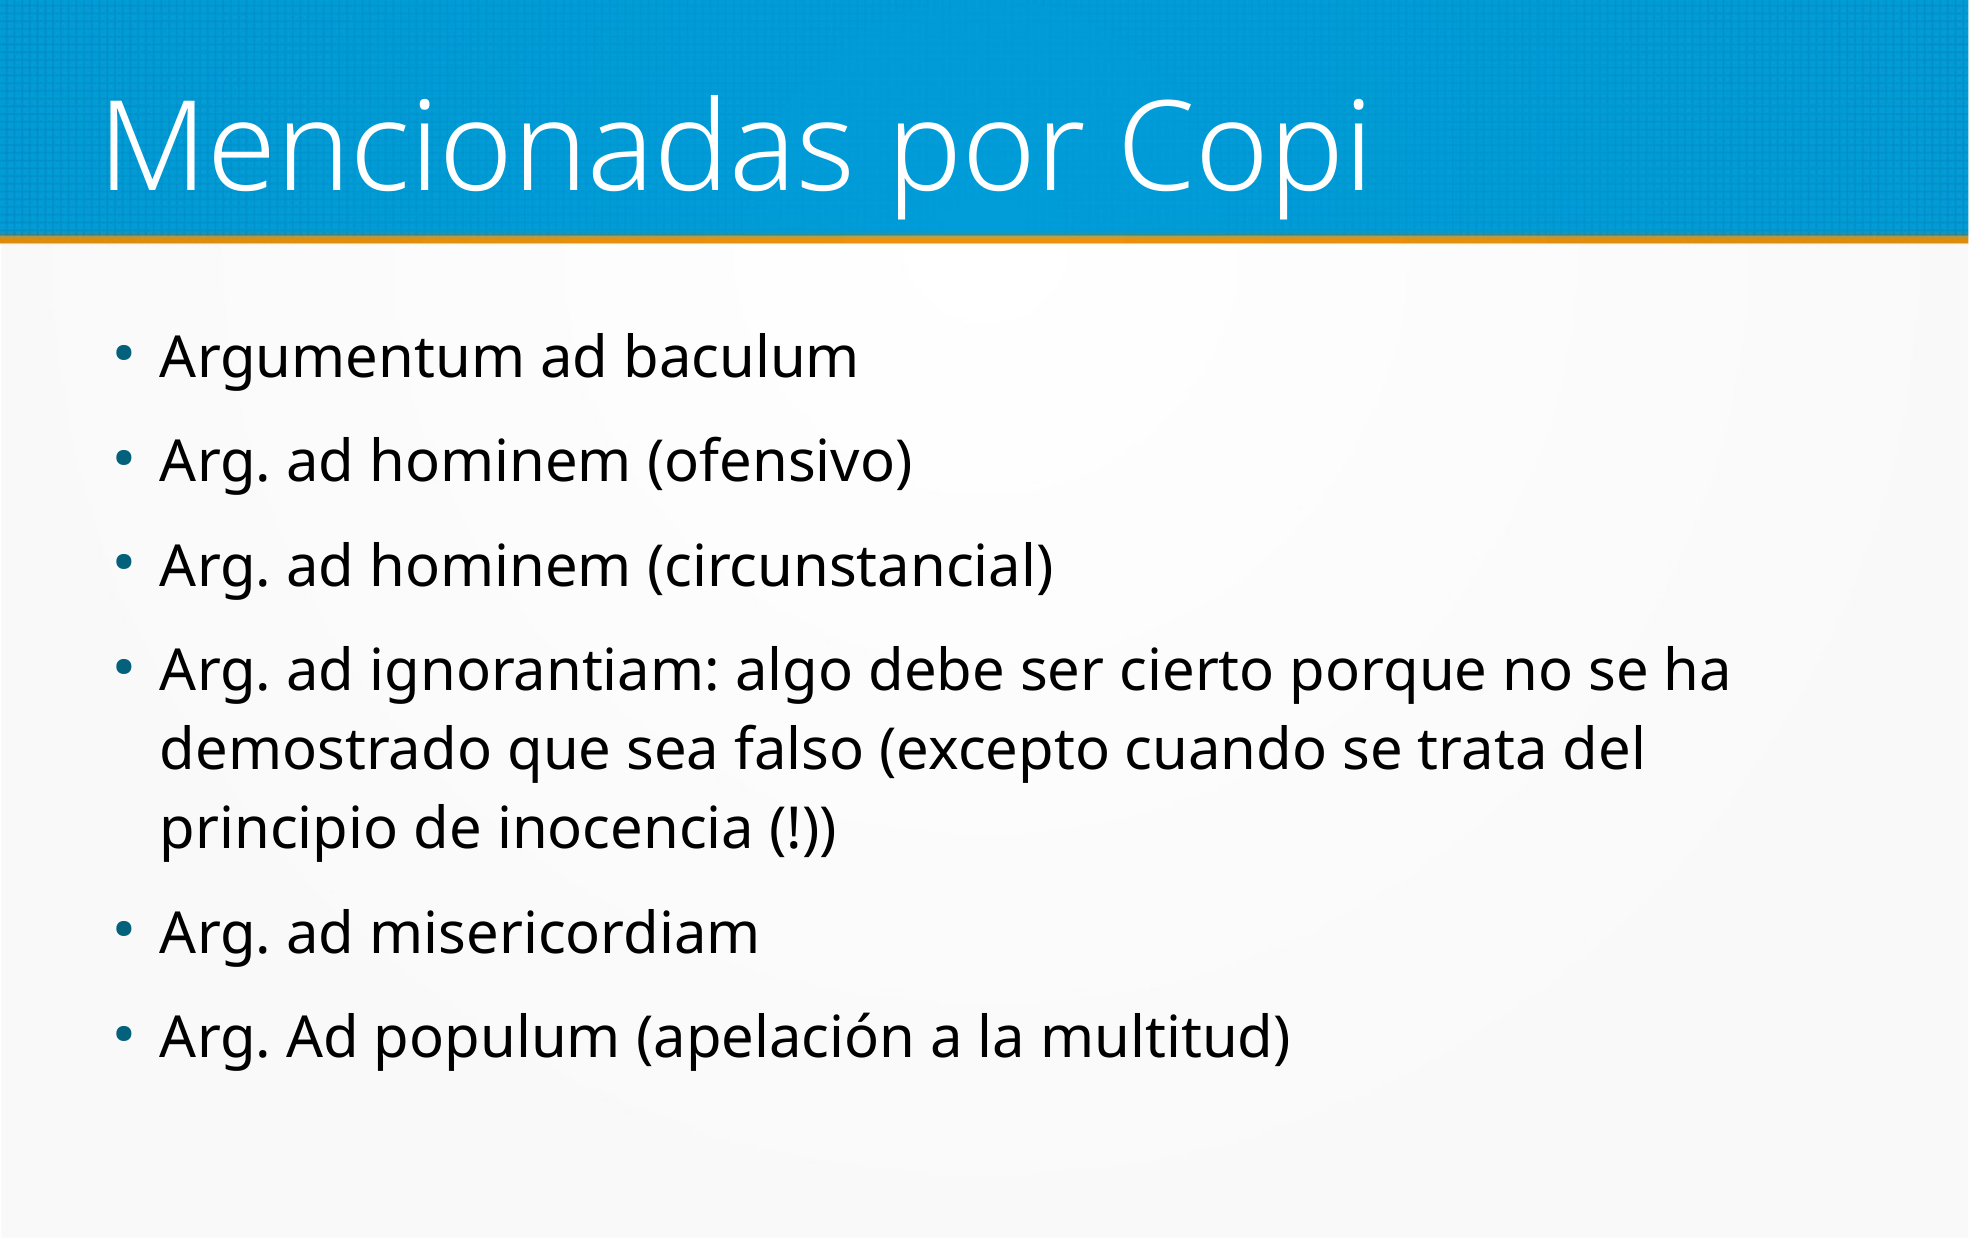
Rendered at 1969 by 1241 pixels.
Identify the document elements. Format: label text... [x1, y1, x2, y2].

list Argumentum ad baculum Arg. ad hominem (ofensivo) Arg. ad hominem (circunstancial) Arg. ad ignorantiam: algo debe ser cierto porque no se ha demostrado que sea falso (excepto cuando se trata del principio de inocencia (!)) Arg. ad misericordiam Arg. Ad populum (apelación a la multitud) [98, 315, 1861, 1081]
picture [0, 233, 1969, 1241]
title Mencionadas por Copi [98, 19, 1870, 227]
